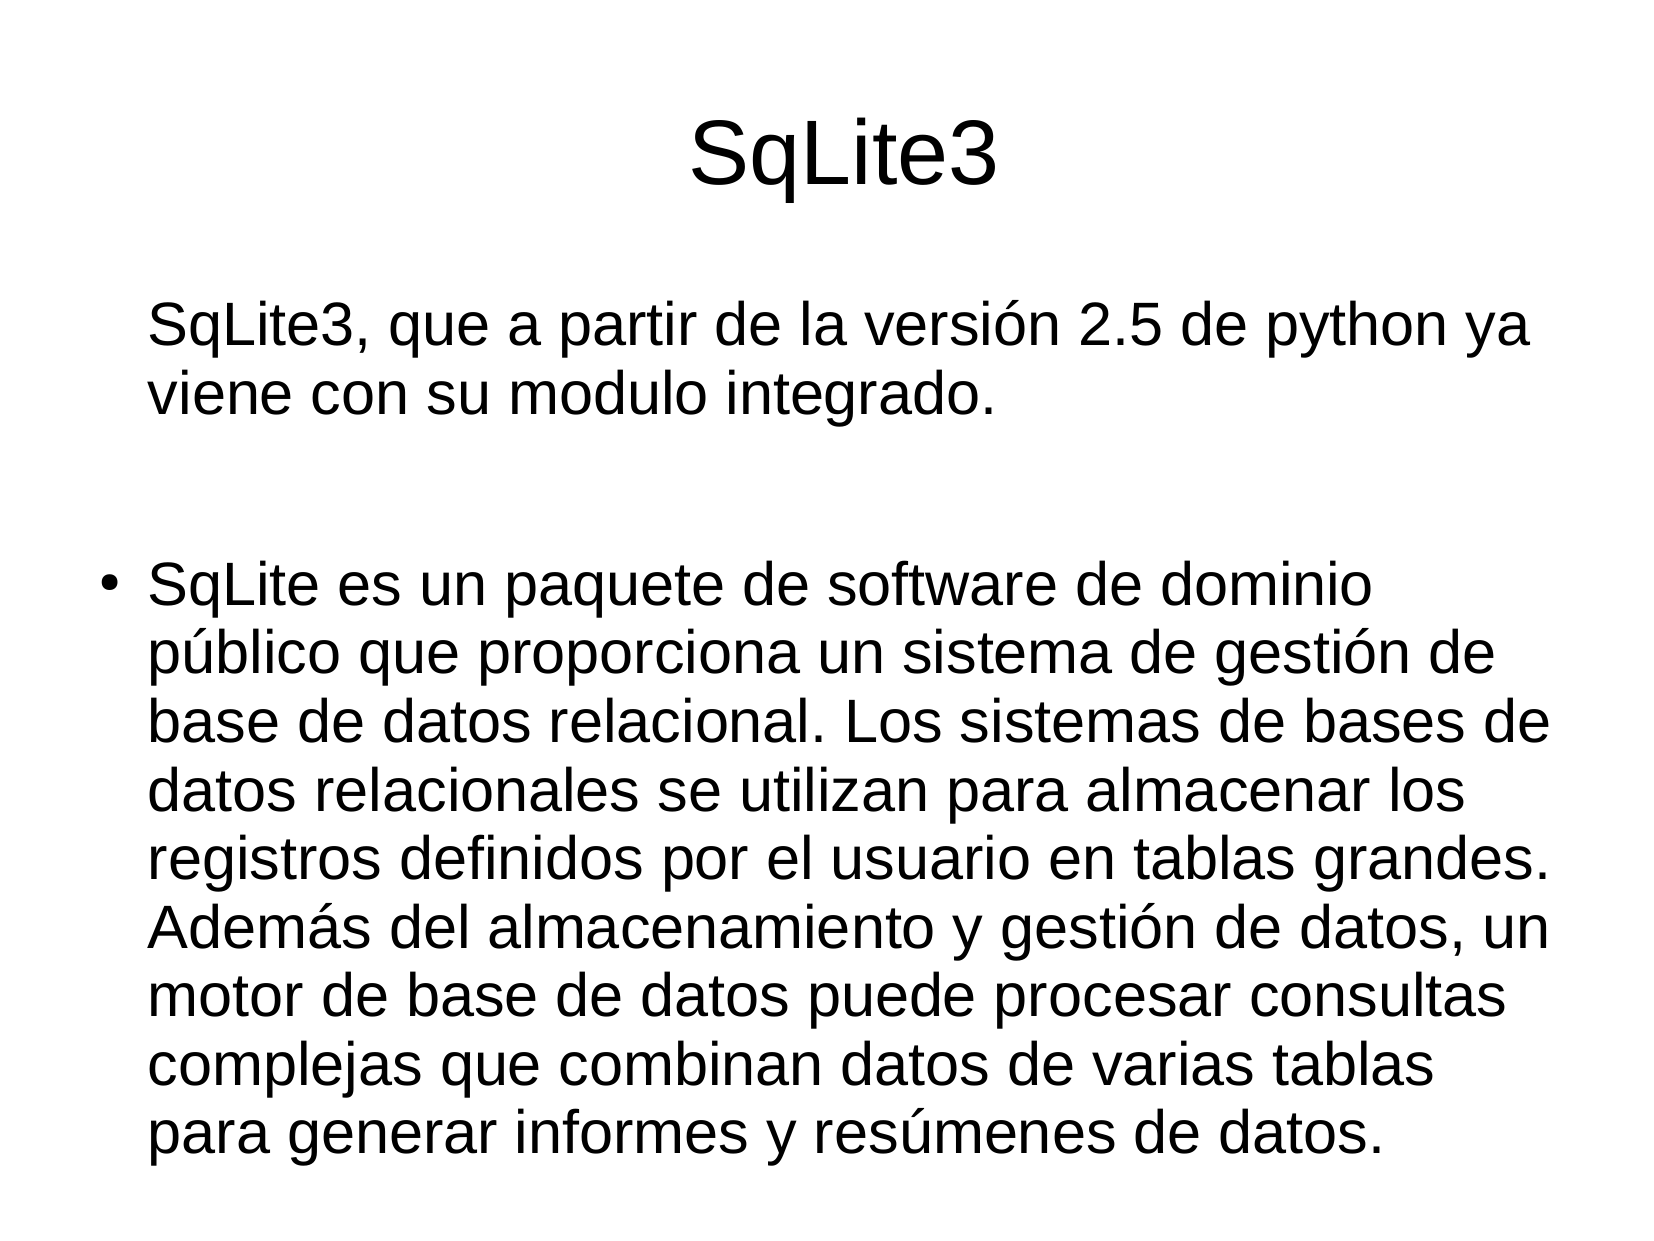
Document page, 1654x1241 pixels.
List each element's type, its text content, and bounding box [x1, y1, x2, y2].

title SqLite3 [82, 49, 1571, 257]
list SqLite3, que a partir de la versión 2.5 de python ya viene con su modulo integrado. SqLite es un paquete de software de dominio público que proporciona un sistema de gestión de base de datos relacional. Los sistemas de bases de datos relacionales se utilizan para almacenar los registros definidos por el usuario en tablas grandes. Además del almacenamiento y gestión de datos, un motor de base de datos puede procesar consultas complejas que combinan datos de varias tablas para generar informes y resúmenes de datos. [82, 290, 1571, 1170]
